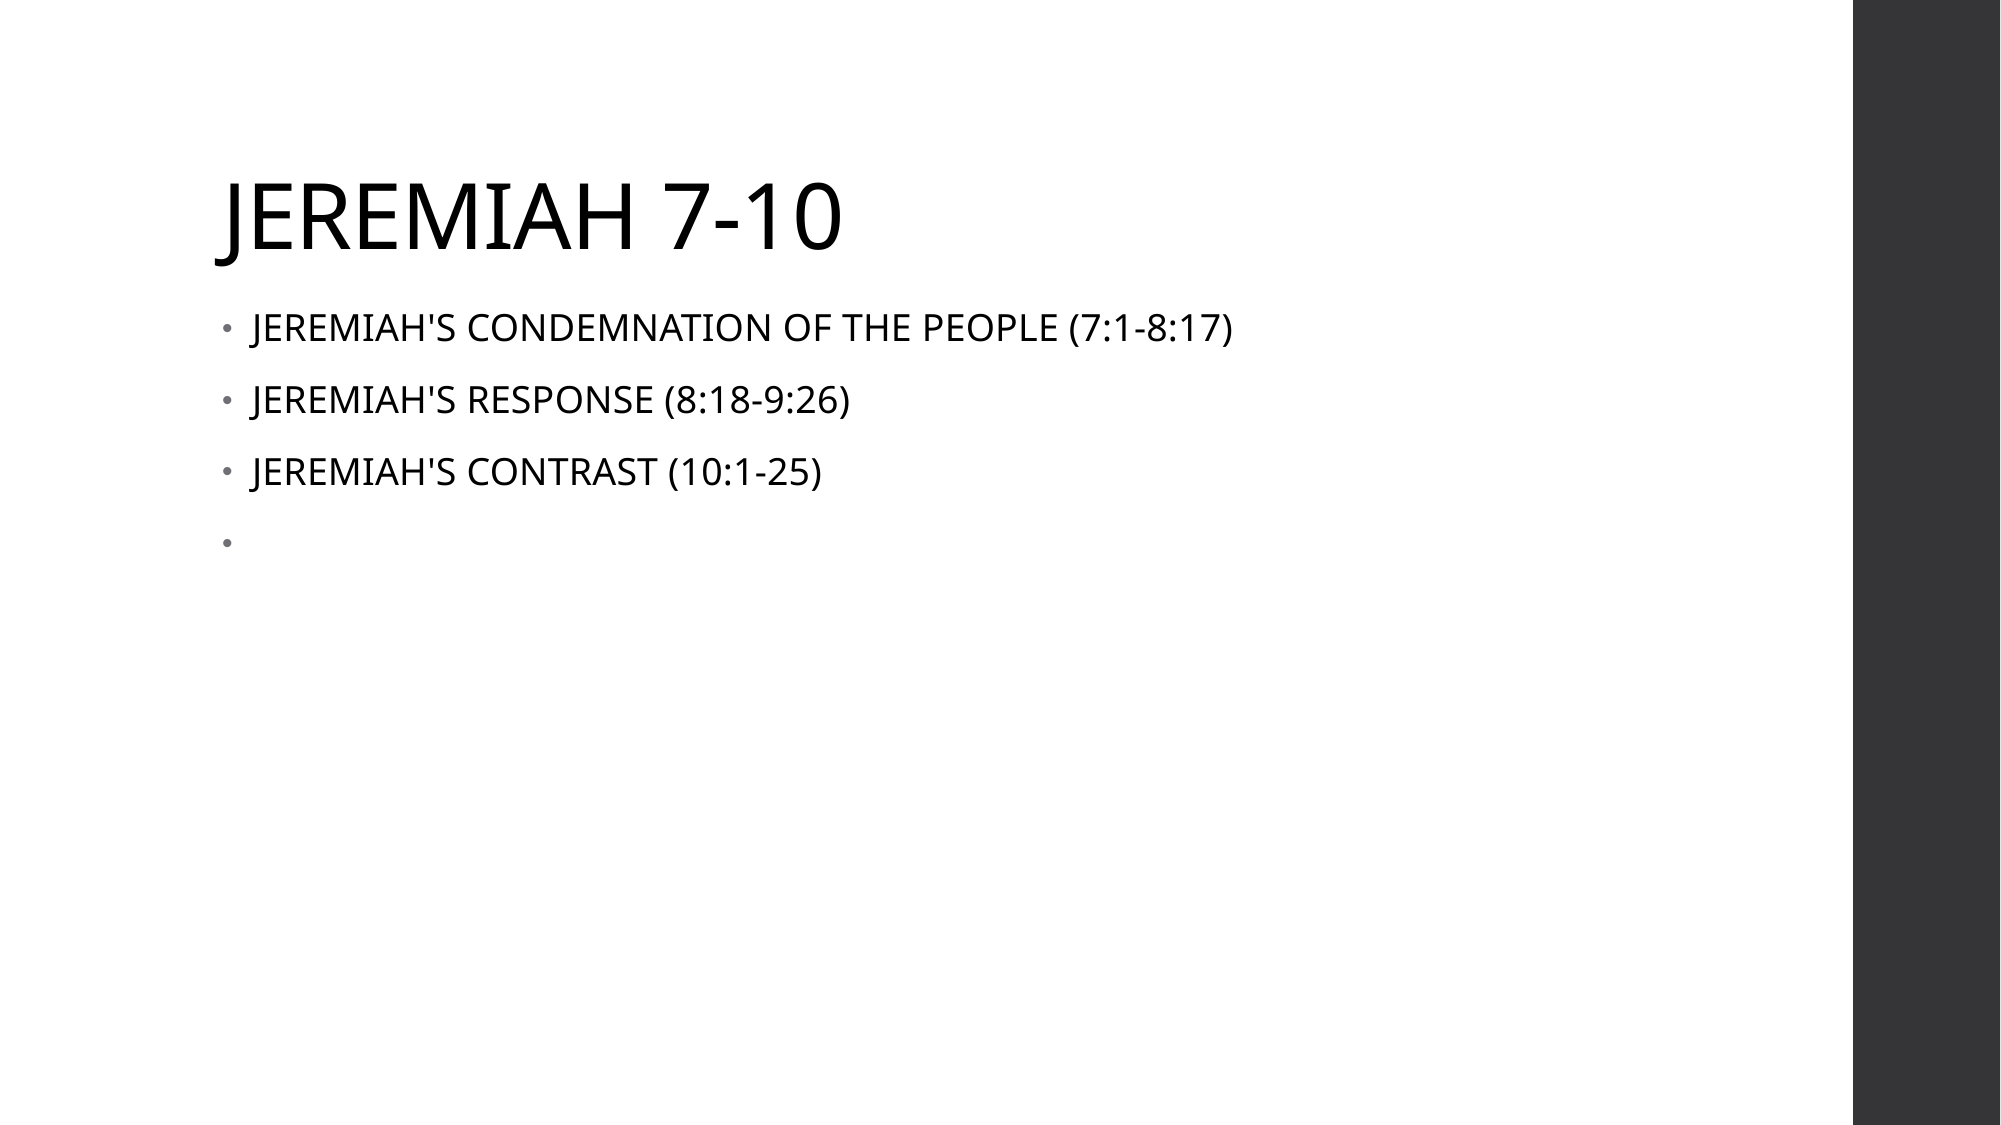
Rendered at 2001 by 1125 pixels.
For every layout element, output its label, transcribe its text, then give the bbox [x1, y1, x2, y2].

list JEREMIAH'S CONDEMNATION OF THE PEOPLE (7:1-8:17) JEREMIAH'S RESPONSE (8:18-9:26) JEREMIAH'S CONTRAST (10:1-25) [206, 299, 1617, 1014]
title JEREMIAH 7-10 [206, 60, 1797, 278]
